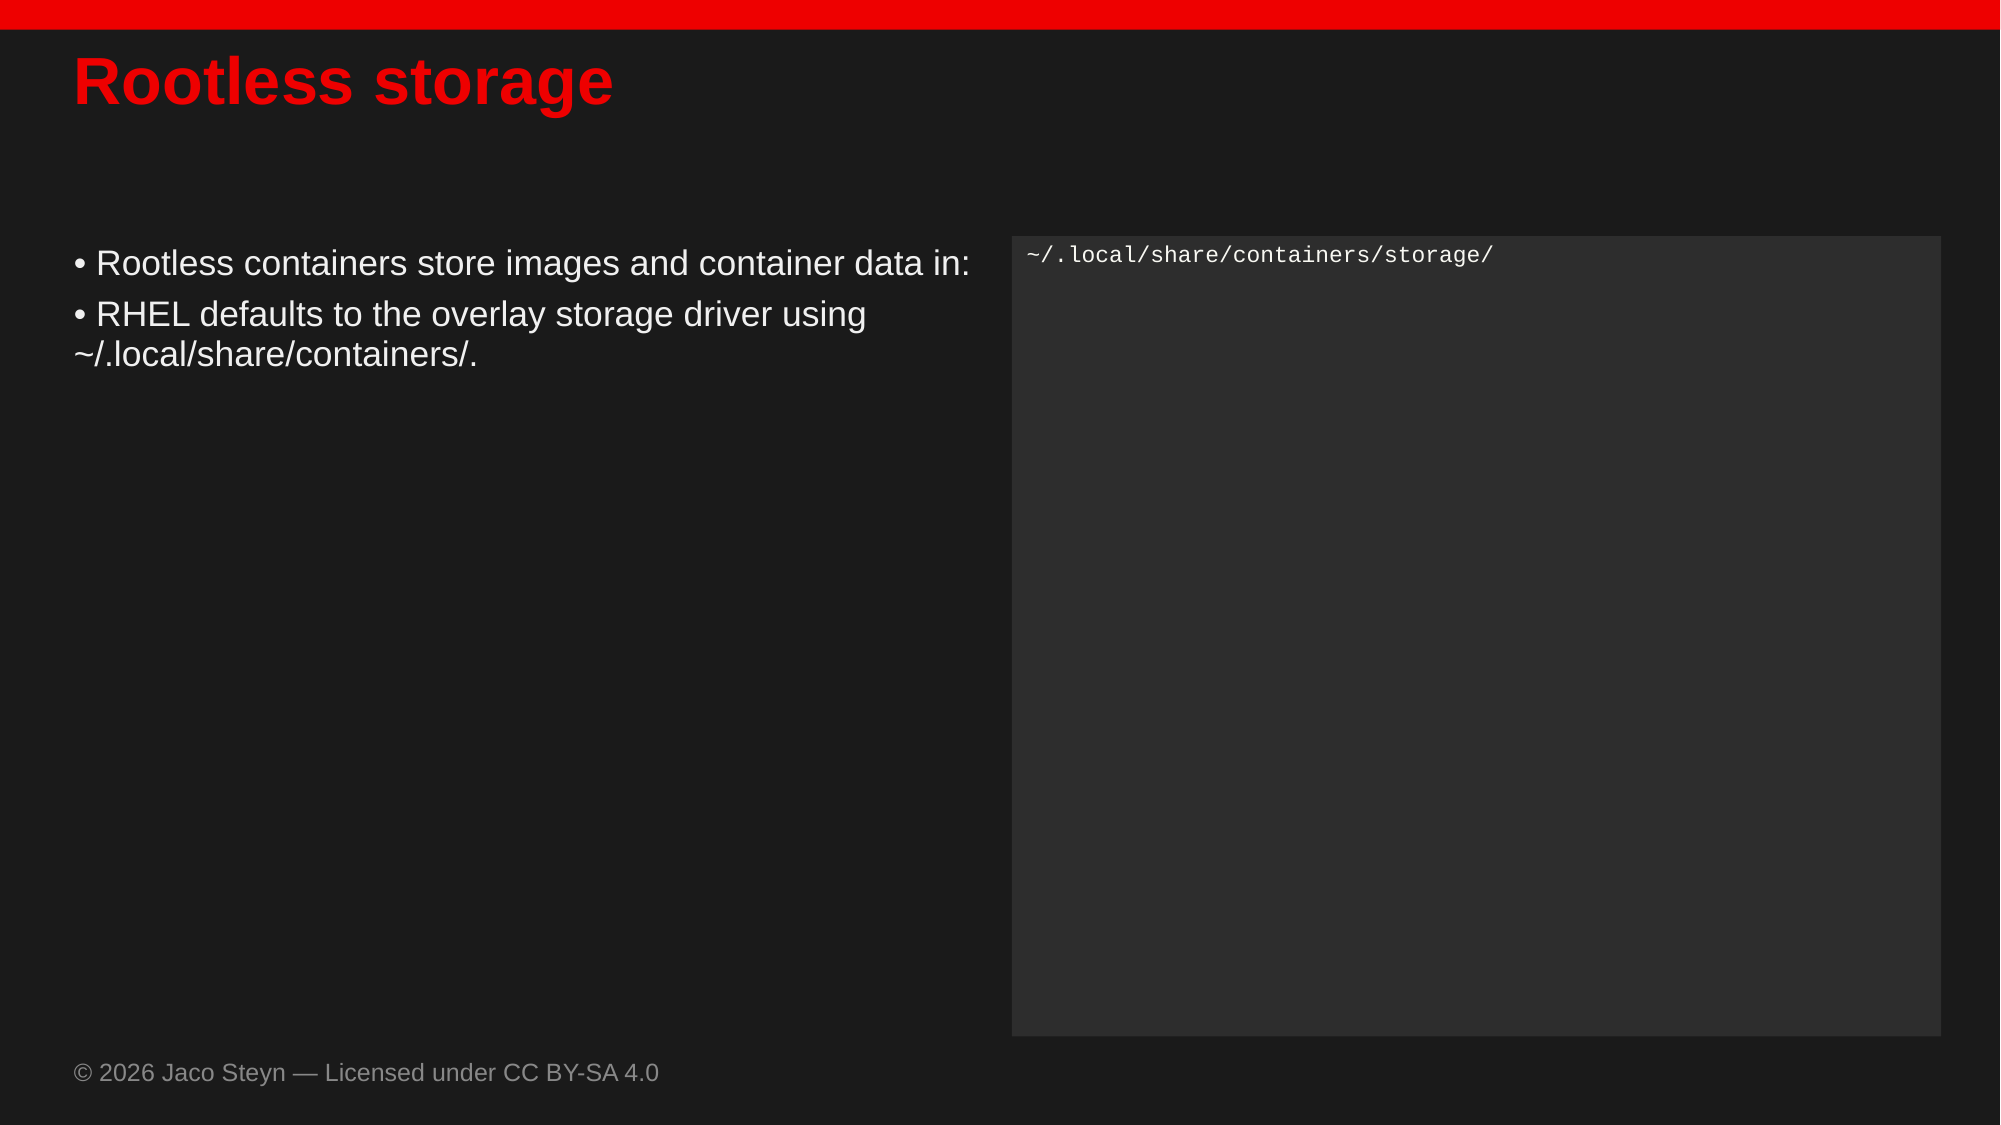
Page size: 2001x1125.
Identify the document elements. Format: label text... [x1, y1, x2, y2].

text_box [0, 0, 2001, 30]
text_box © 2026 Jaco Steyn — Licensed under CC BY-SA 4.0 [59, 1051, 1942, 1093]
text_box • Rootless containers store images and container data in: • RHEL defaults to the overlay storage driver using ~/.local/share/containers/. [59, 236, 989, 1037]
text_box ~/.local/share/containers/storage/ [1011, 236, 1942, 1037]
text_box Rootless storage [59, 36, 1942, 208]
